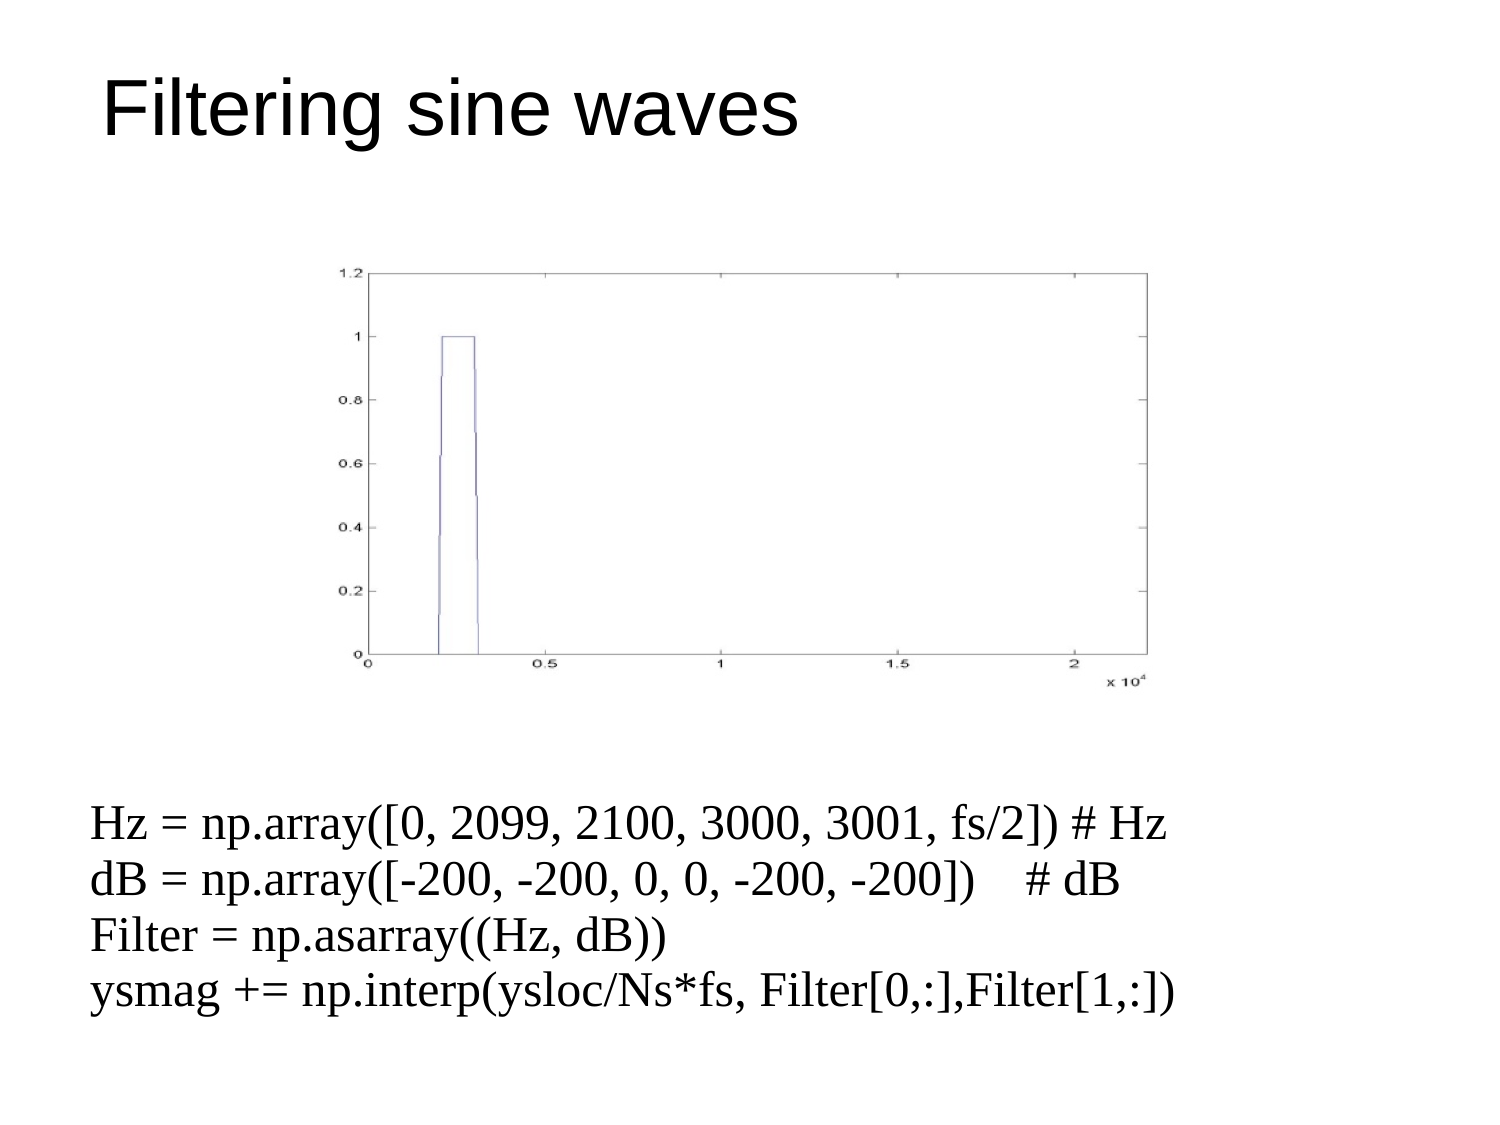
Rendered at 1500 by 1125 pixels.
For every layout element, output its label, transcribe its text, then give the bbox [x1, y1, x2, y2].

picture [237, 237, 1242, 707]
text_box Hz = np.array([0, 2099, 2100, 3000, 3001, fs/2]) # Hz dB = np.array([-200, -200, 0, 0, -200, -200]) # dB Filter = np.asarray((Hz, dB)) ysmag += np.interp(ysloc/Ns*fs, Filter[0,:],Filter[1,:]) [75, 787, 1459, 1082]
title Filtering sine waves [73, 9, 1350, 198]
